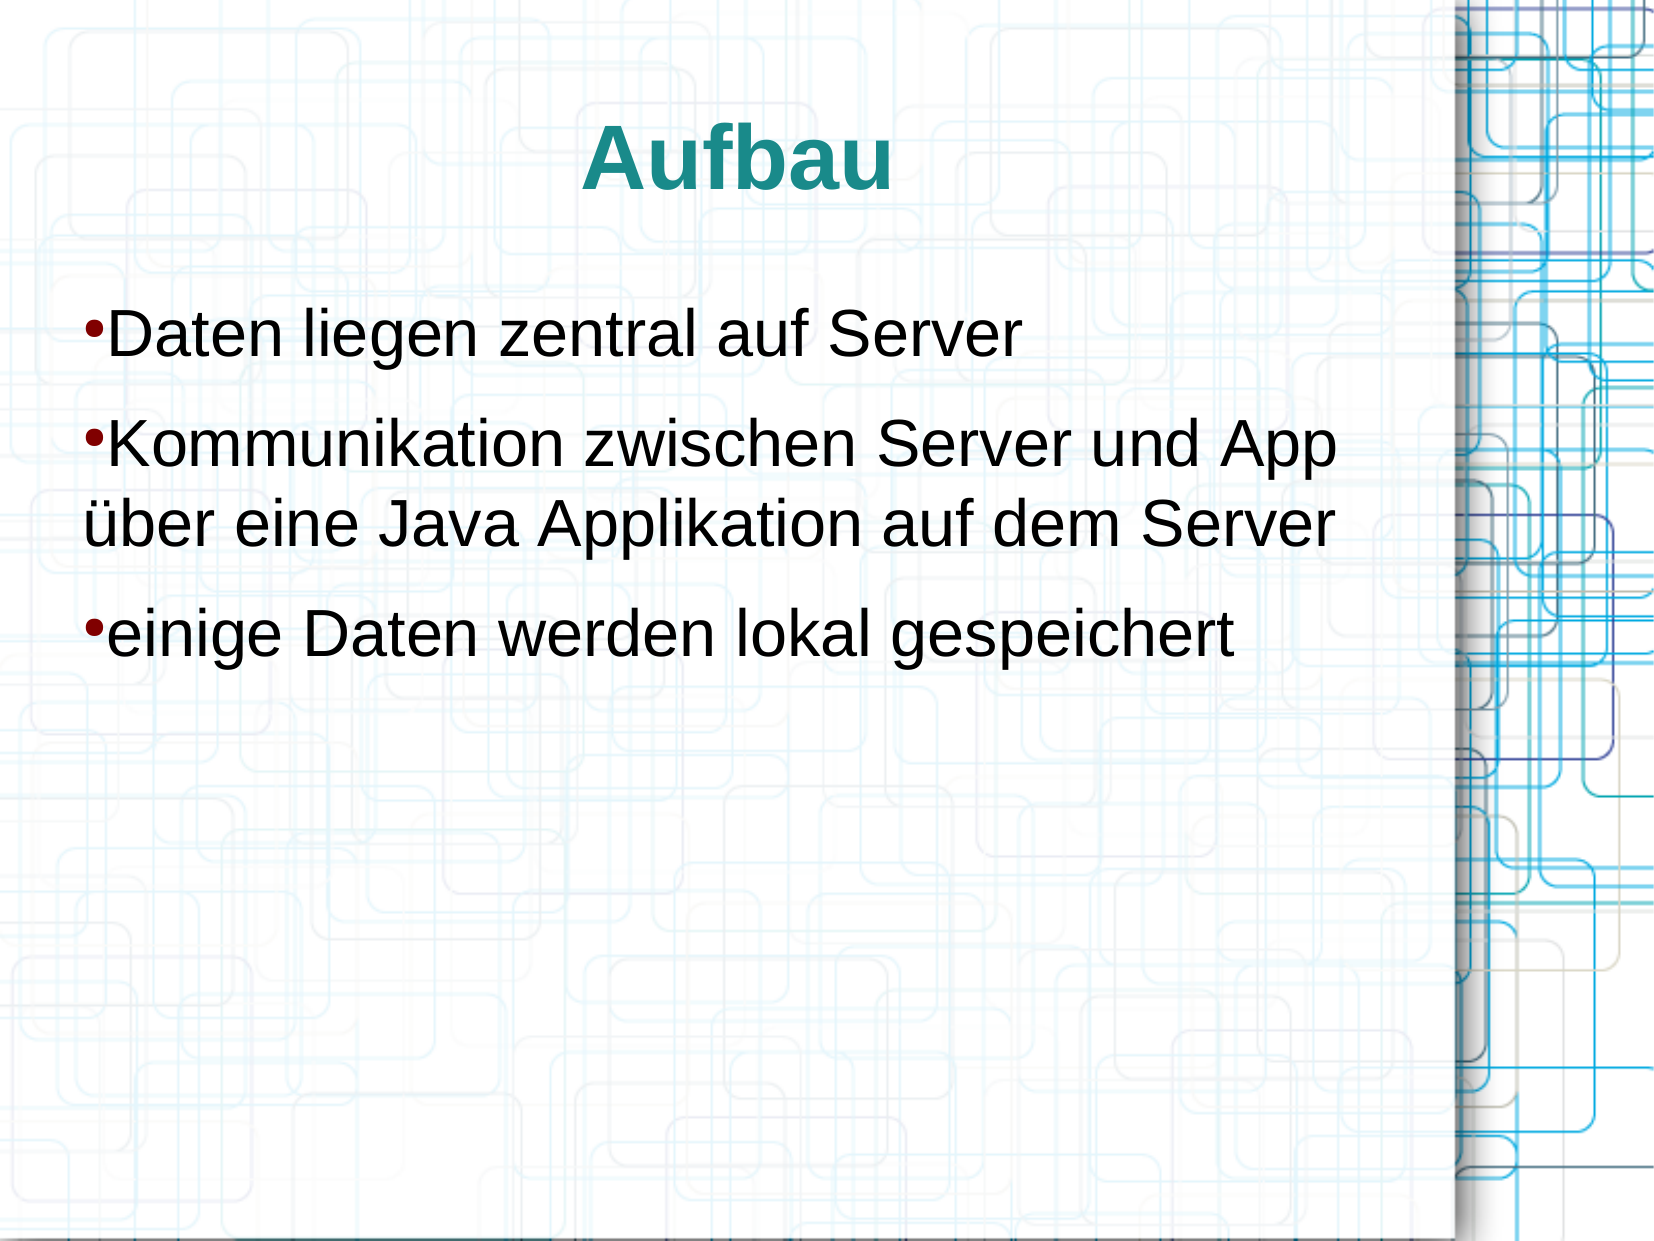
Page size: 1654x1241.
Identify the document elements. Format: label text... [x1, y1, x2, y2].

title Aufbau [59, 49, 1418, 257]
list Daten liegen zentral auf Server Kommunikation zwischen Server und App über eine Java Applikation auf dem Server einige Daten werden lokal gespeichert [82, 290, 1418, 1109]
